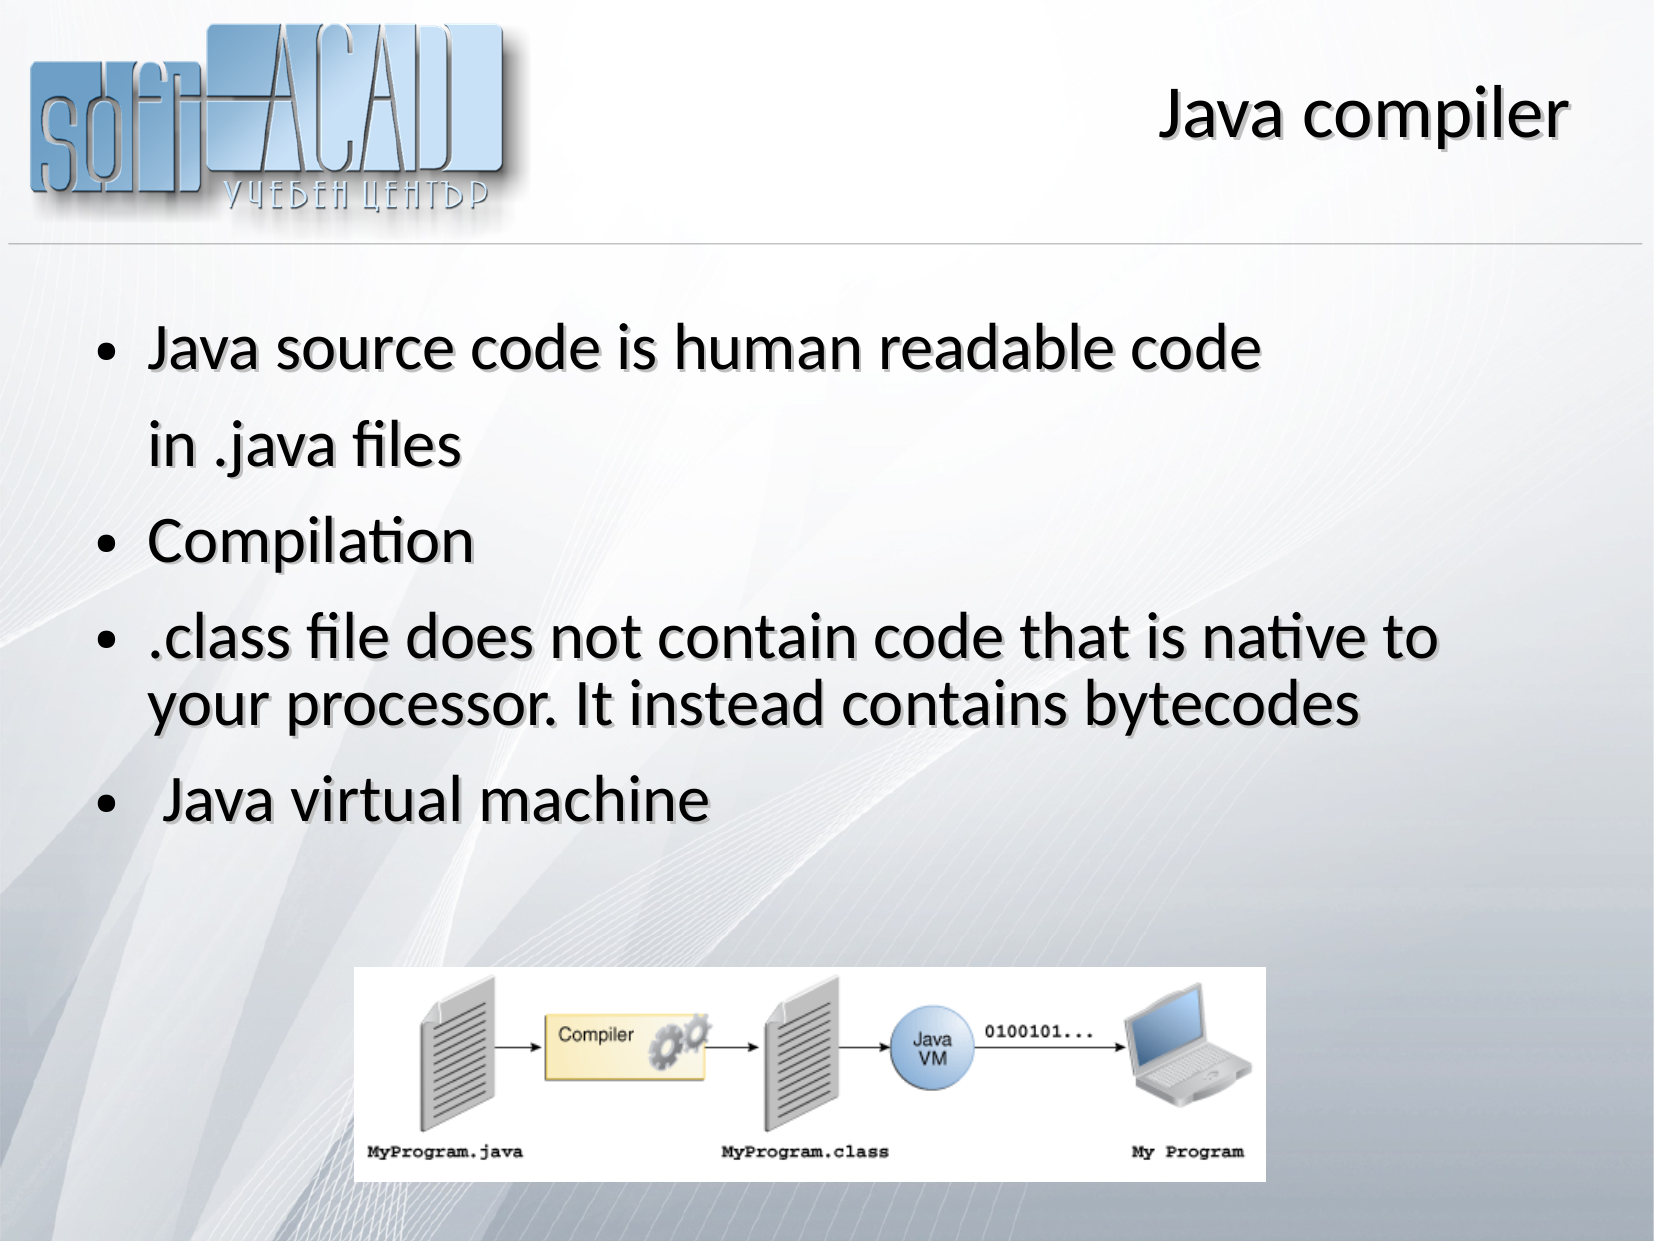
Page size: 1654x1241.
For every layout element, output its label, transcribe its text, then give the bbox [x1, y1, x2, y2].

picture [0, 0, 1654, 1241]
list Java source code is human readable code in .java files Compilation .class file does not contain code that is native to your processor. It instead contains bytecodes Java virtual machine [76, 319, 1566, 1241]
title Java compiler [531, 0, 1571, 237]
